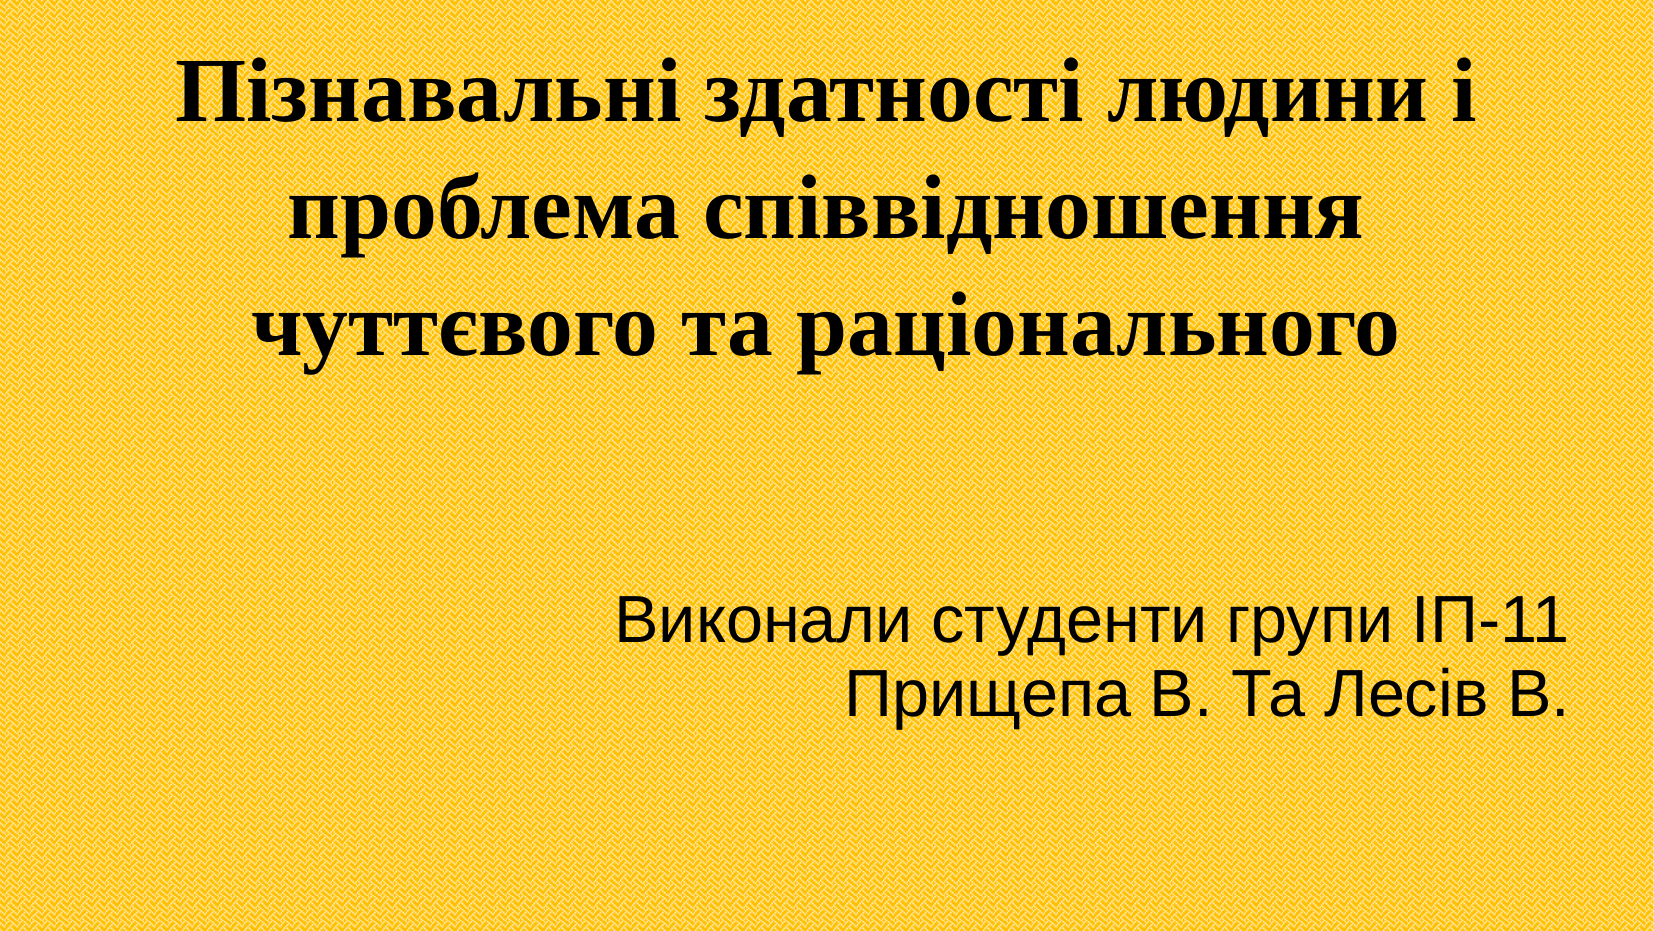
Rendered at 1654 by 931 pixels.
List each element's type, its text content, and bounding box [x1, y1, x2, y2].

title Пізнавальні здатності людини і проблема співвідношення чуттєвого та раціонального [82, 24, 1571, 376]
subtitle Виконали студенти групи ІП-11 Прищепа В. Та Лесів В. [82, 450, 1571, 863]
picture [0, 0, 1654, 931]
